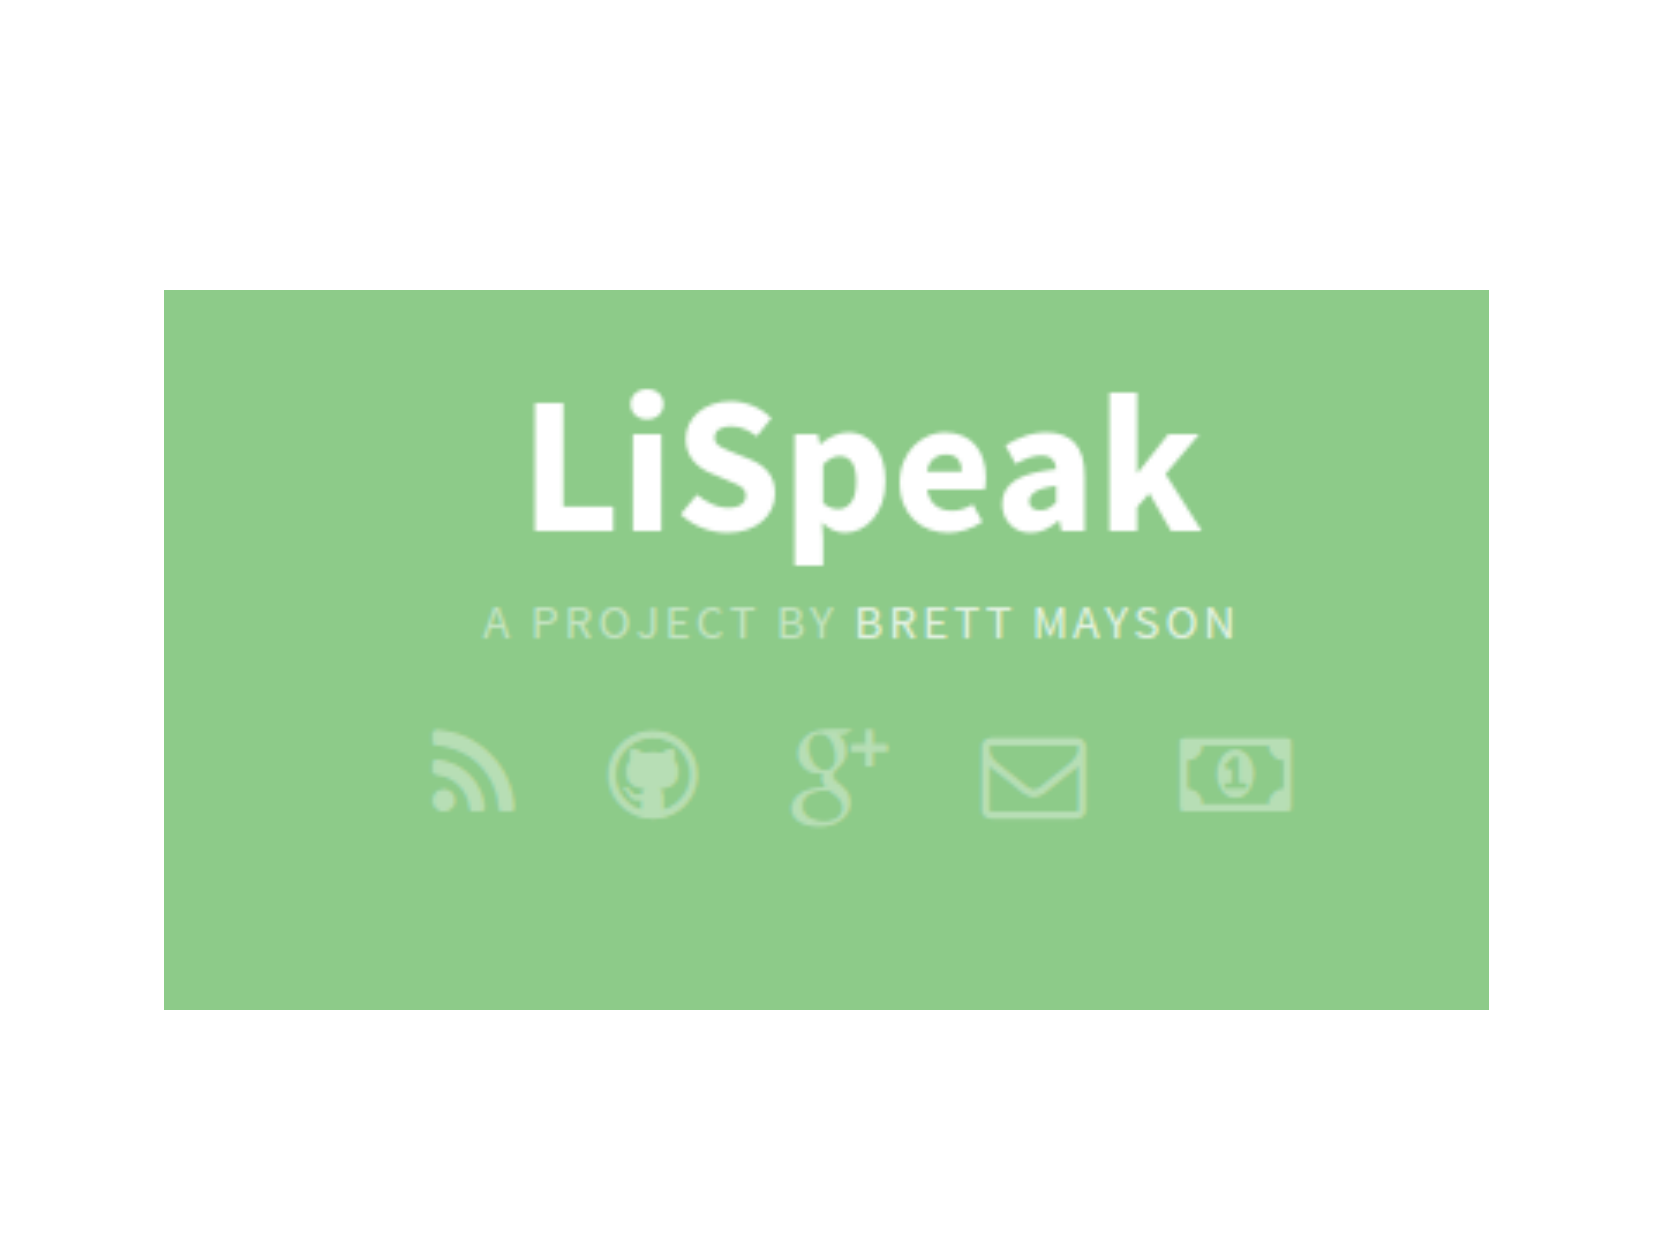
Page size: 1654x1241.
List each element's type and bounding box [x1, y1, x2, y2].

picture [164, 290, 1489, 1010]
